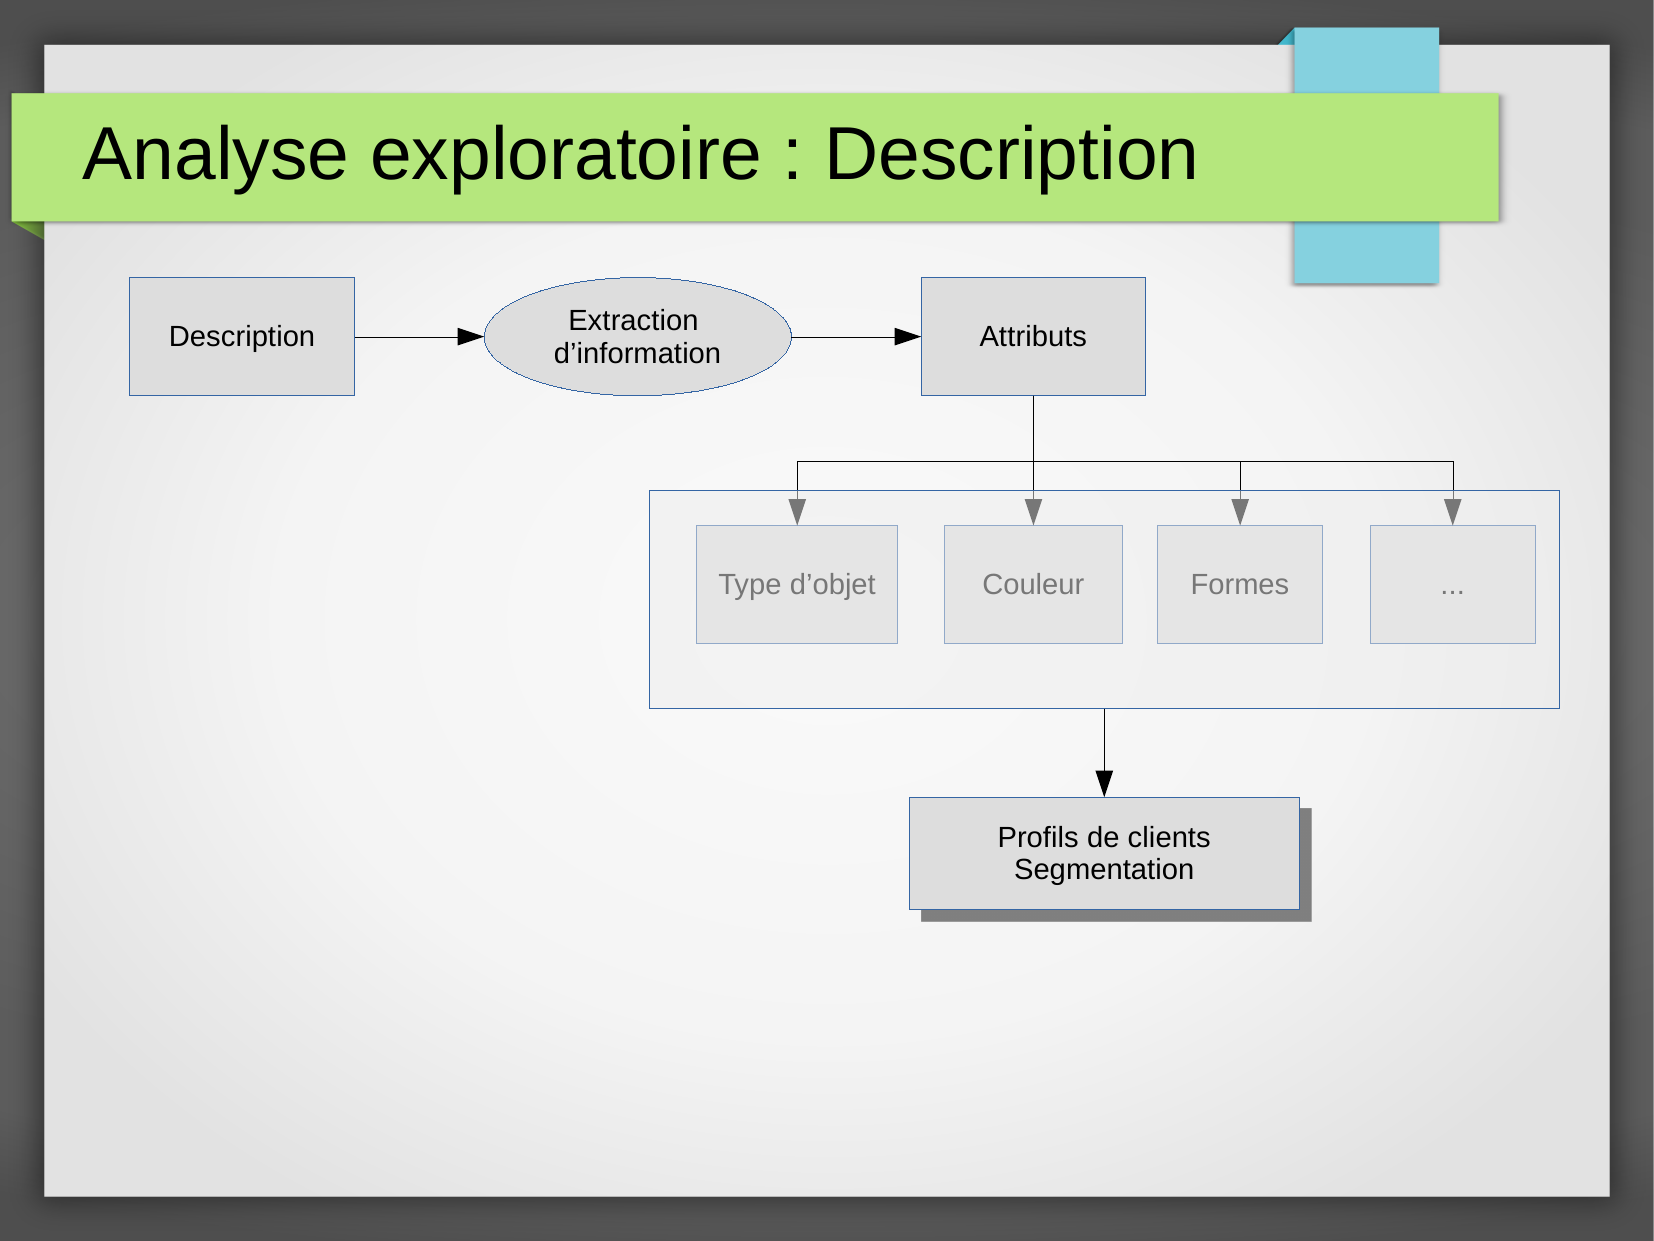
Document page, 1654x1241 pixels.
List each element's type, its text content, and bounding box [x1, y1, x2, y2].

text_box Description [129, 277, 355, 396]
text_box Attributs [921, 277, 1146, 396]
title Analyse exploratoire : Description [82, 94, 1477, 213]
text_box Extraction d’information [484, 277, 792, 396]
picture [0, 0, 1654, 1241]
text_box [649, 490, 1560, 709]
text_box Profils de clients Segmentation [909, 797, 1300, 910]
